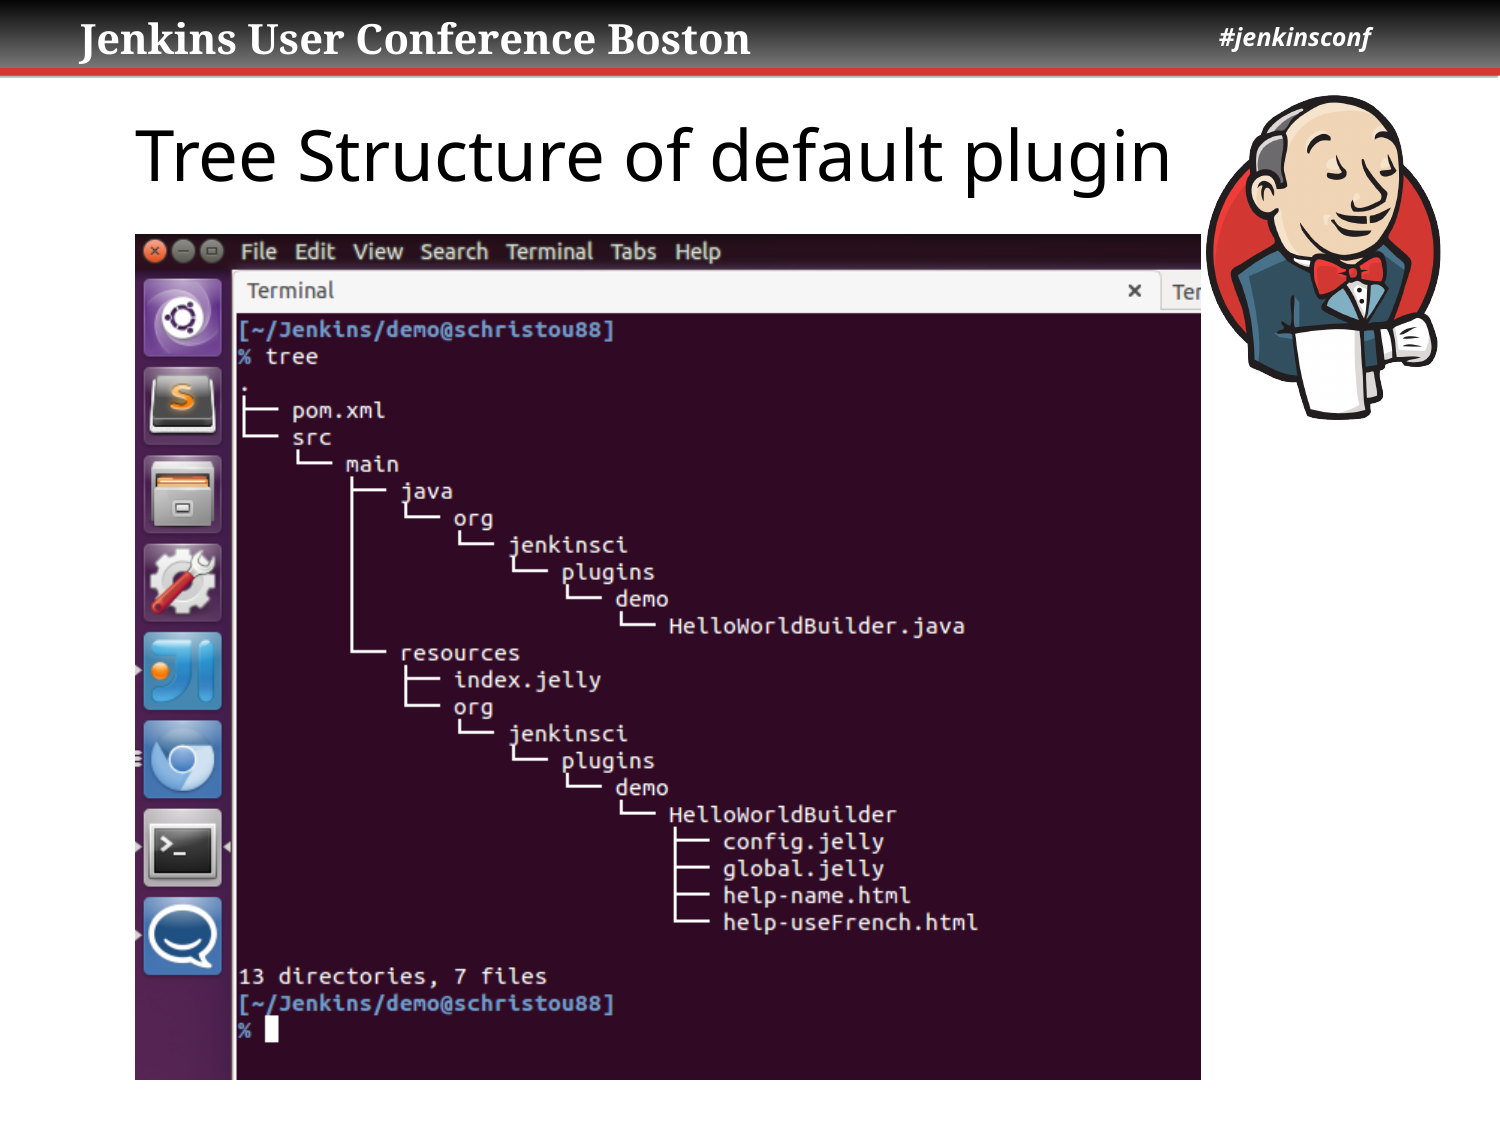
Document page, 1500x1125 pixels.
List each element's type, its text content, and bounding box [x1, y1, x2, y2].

picture [1206, 95, 1441, 420]
title Tree Structure of default plugin [135, 95, 1425, 214]
picture [135, 234, 1201, 1080]
